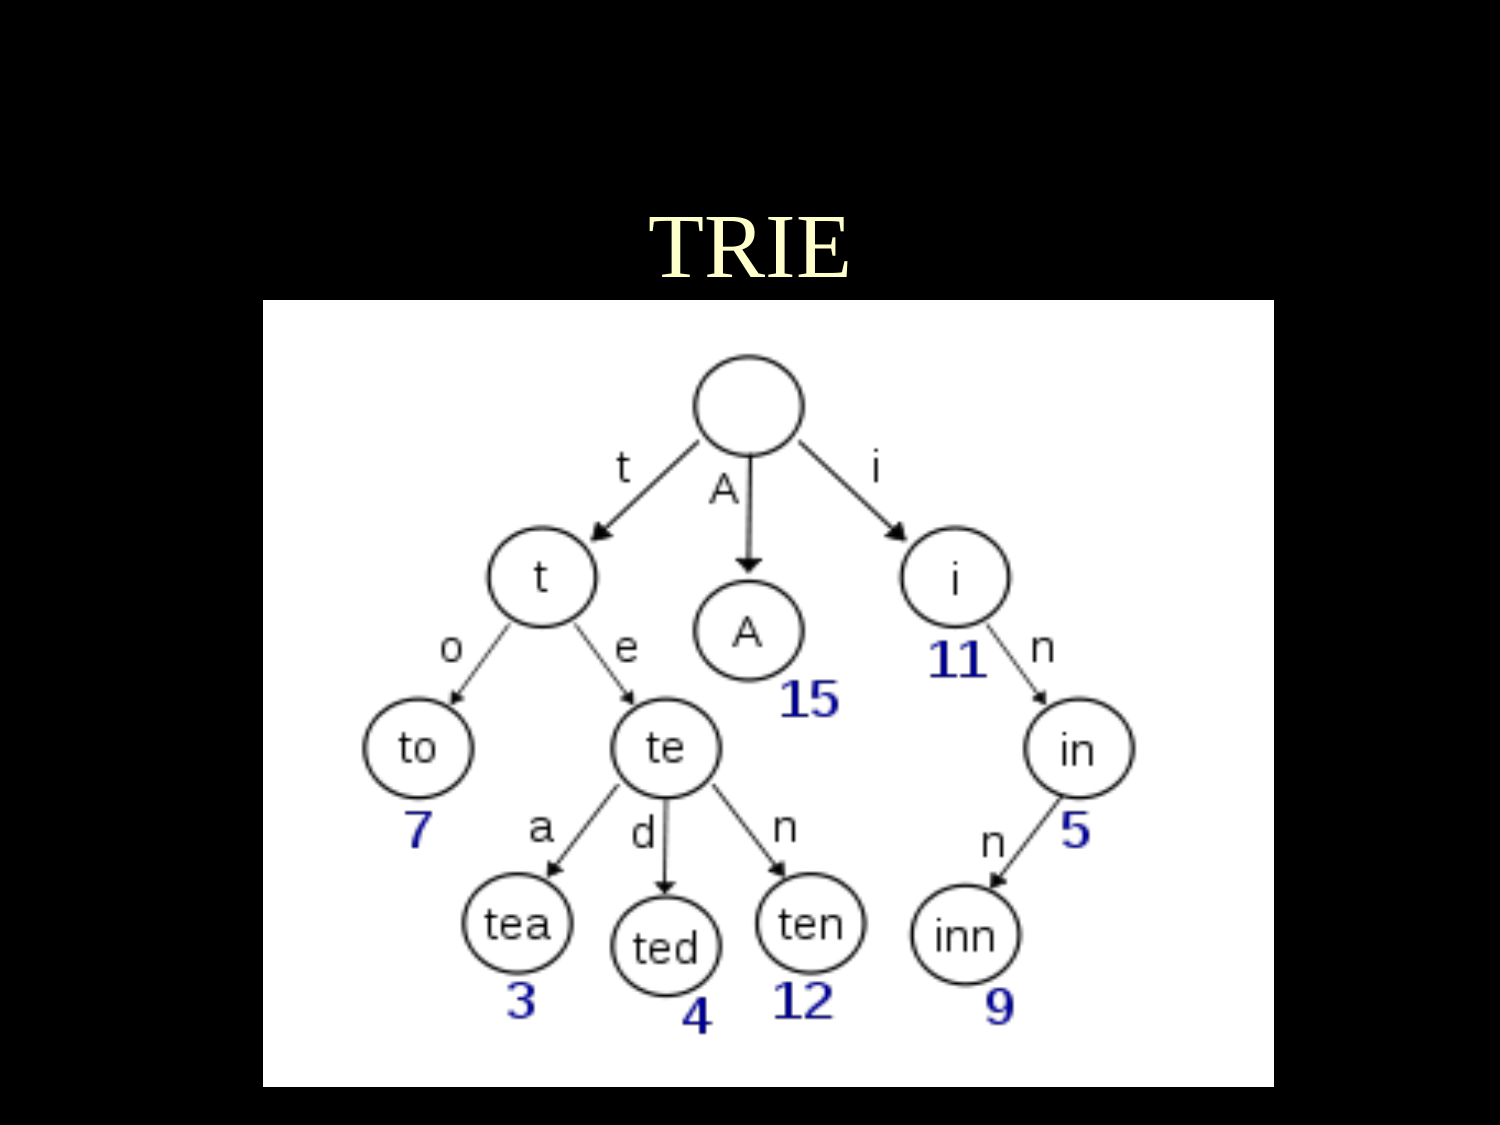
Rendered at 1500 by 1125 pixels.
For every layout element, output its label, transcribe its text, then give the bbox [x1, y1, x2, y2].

picture [337, 337, 1163, 1051]
text_box [262, 344, 1275, 1088]
title TRIE [22, 138, 1480, 344]
